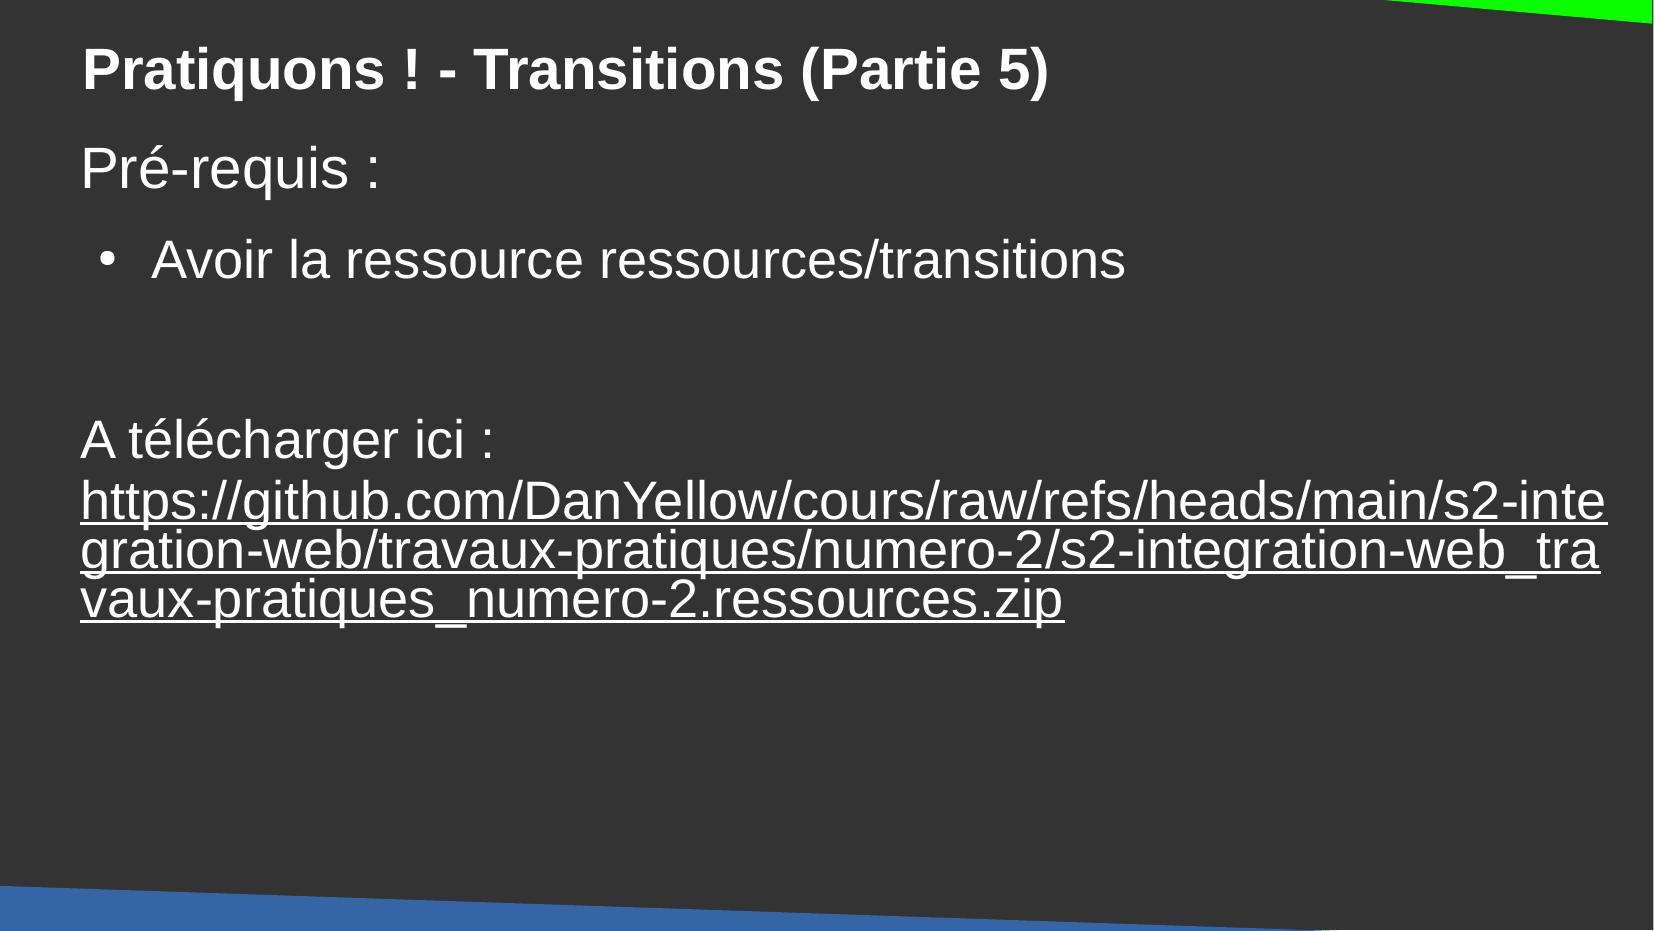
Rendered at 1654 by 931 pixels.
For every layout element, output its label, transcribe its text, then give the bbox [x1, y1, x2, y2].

text_box [1383, 0, 1653, 24]
list Pré-requis : Avoir la ressource ressources/transitions A télécharger ici : https://github.com/DanYellow/cours/raw/refs/heads/main/s2-integration-web/travaux-pratiques/numero-2/s2-integration-web_travaux-pratiques_numero-2.ressources.zip [80, 135, 1620, 721]
text_box [0, 885, 1337, 931]
title Pratiquons ! - Transitions (Partie 5) [82, 37, 1571, 114]
